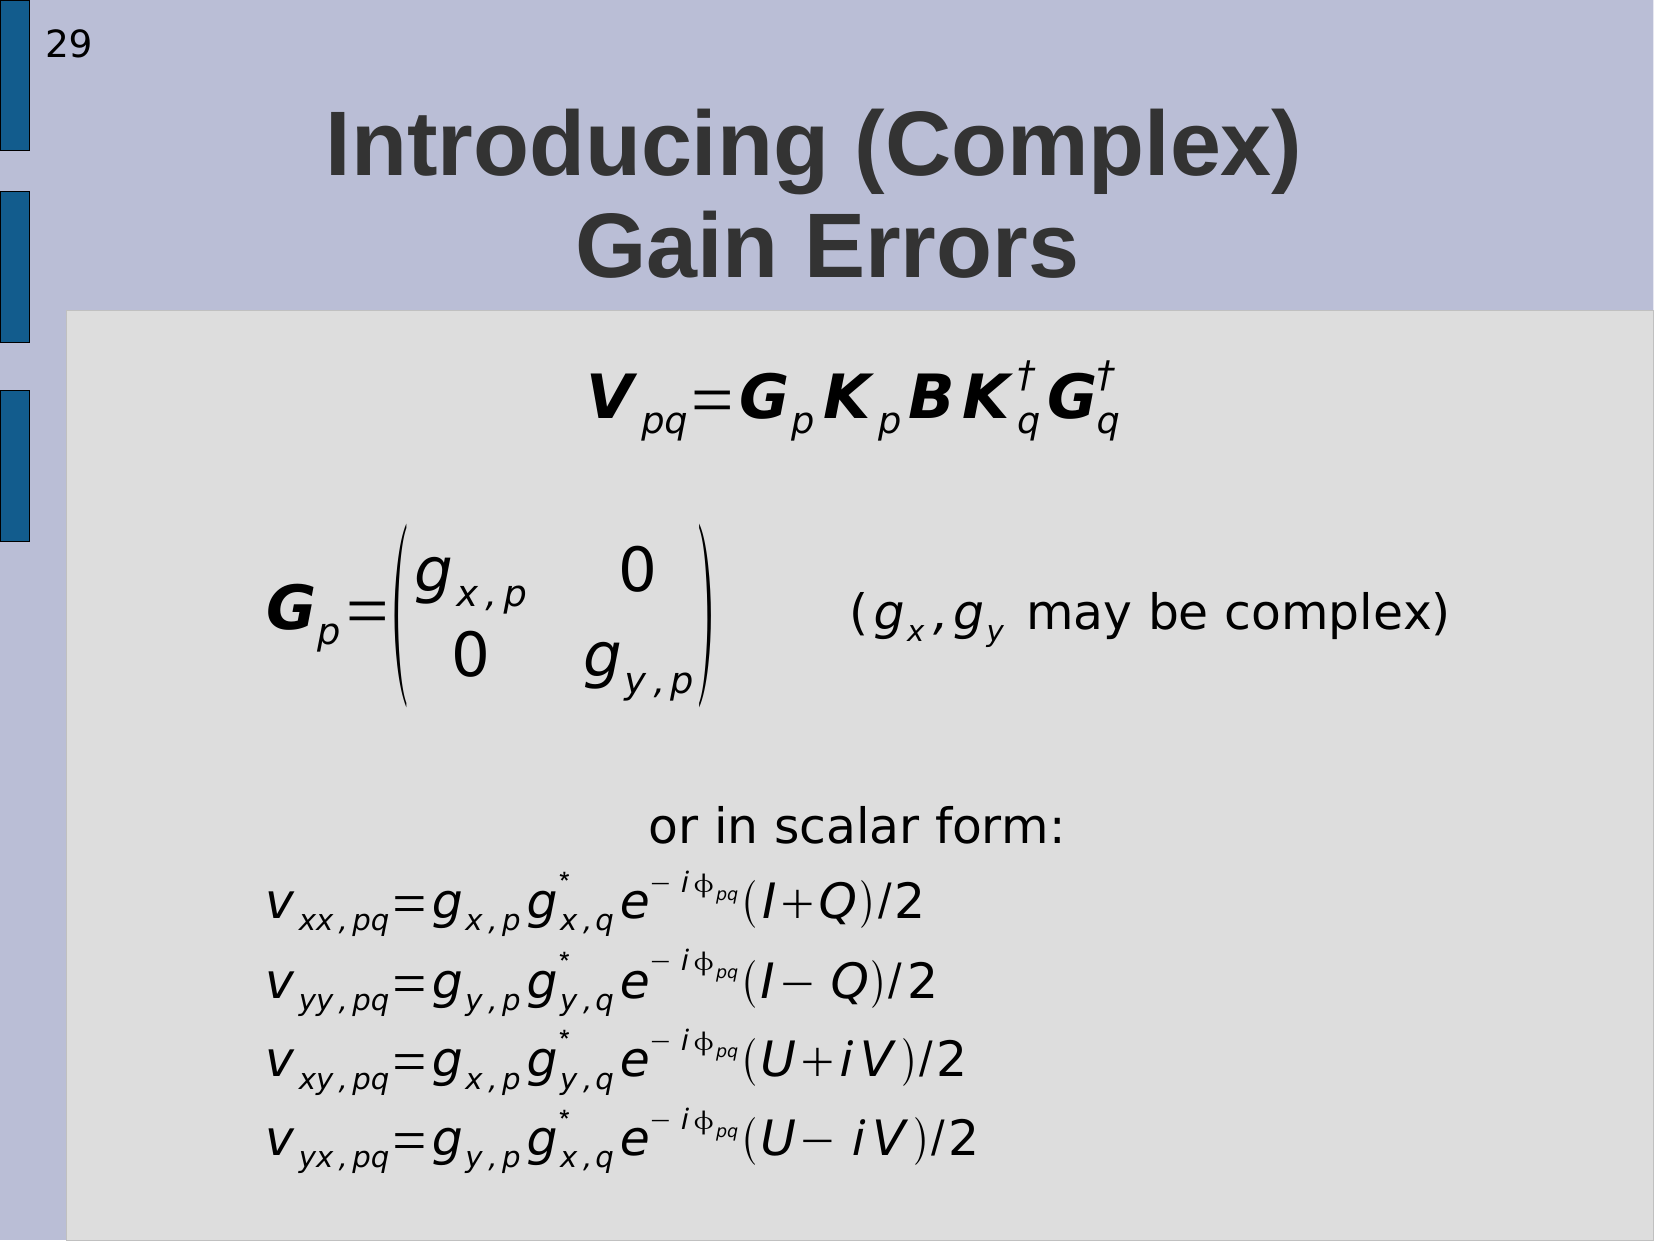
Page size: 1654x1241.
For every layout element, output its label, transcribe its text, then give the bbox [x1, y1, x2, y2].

chart [259, 354, 1447, 1176]
text_box <number> [32, 15, 267, 89]
title Introducing (Complex) Gain Errors [121, 87, 1534, 302]
